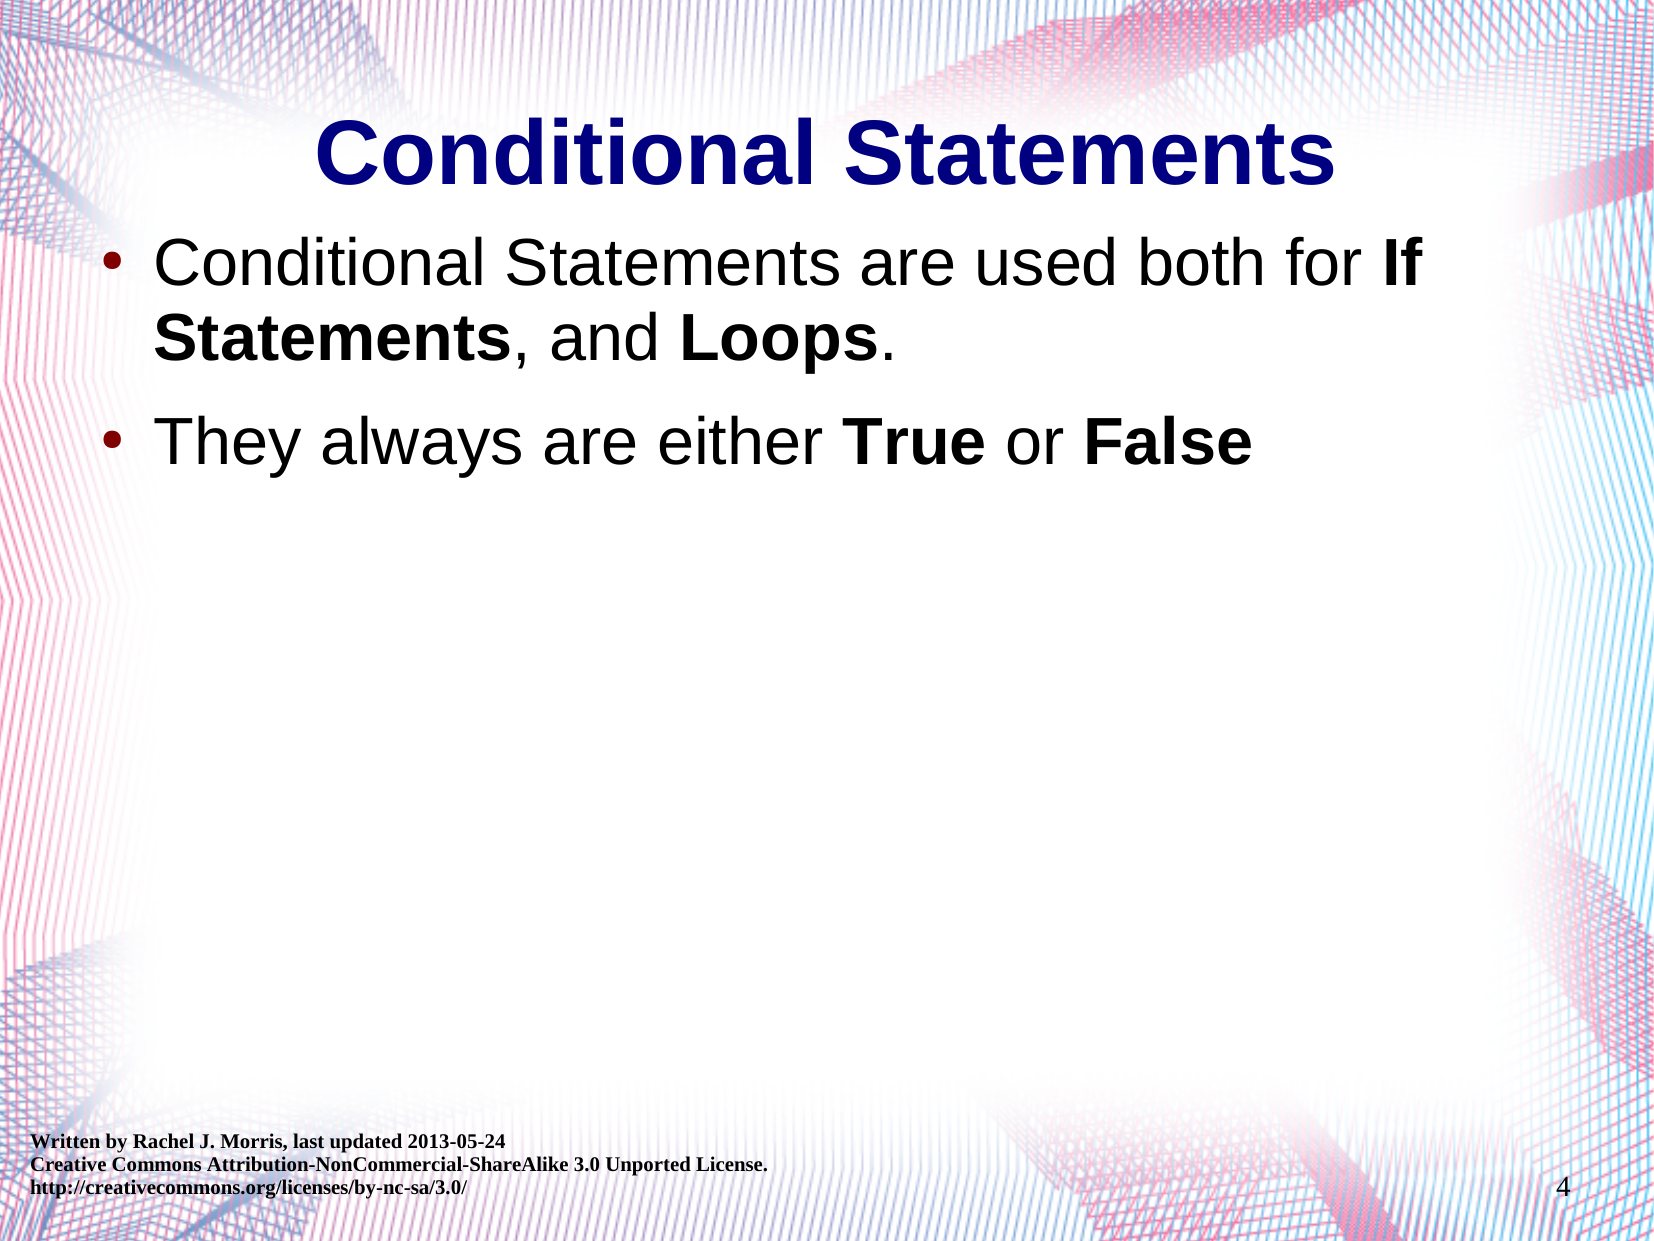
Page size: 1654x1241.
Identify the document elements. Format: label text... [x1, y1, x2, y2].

list Conditional Statements are used both for If Statements, and Loops. They always are either True or False [82, 225, 1571, 479]
title Conditional Statements [82, 49, 1571, 225]
picture [0, 0, 1654, 1241]
